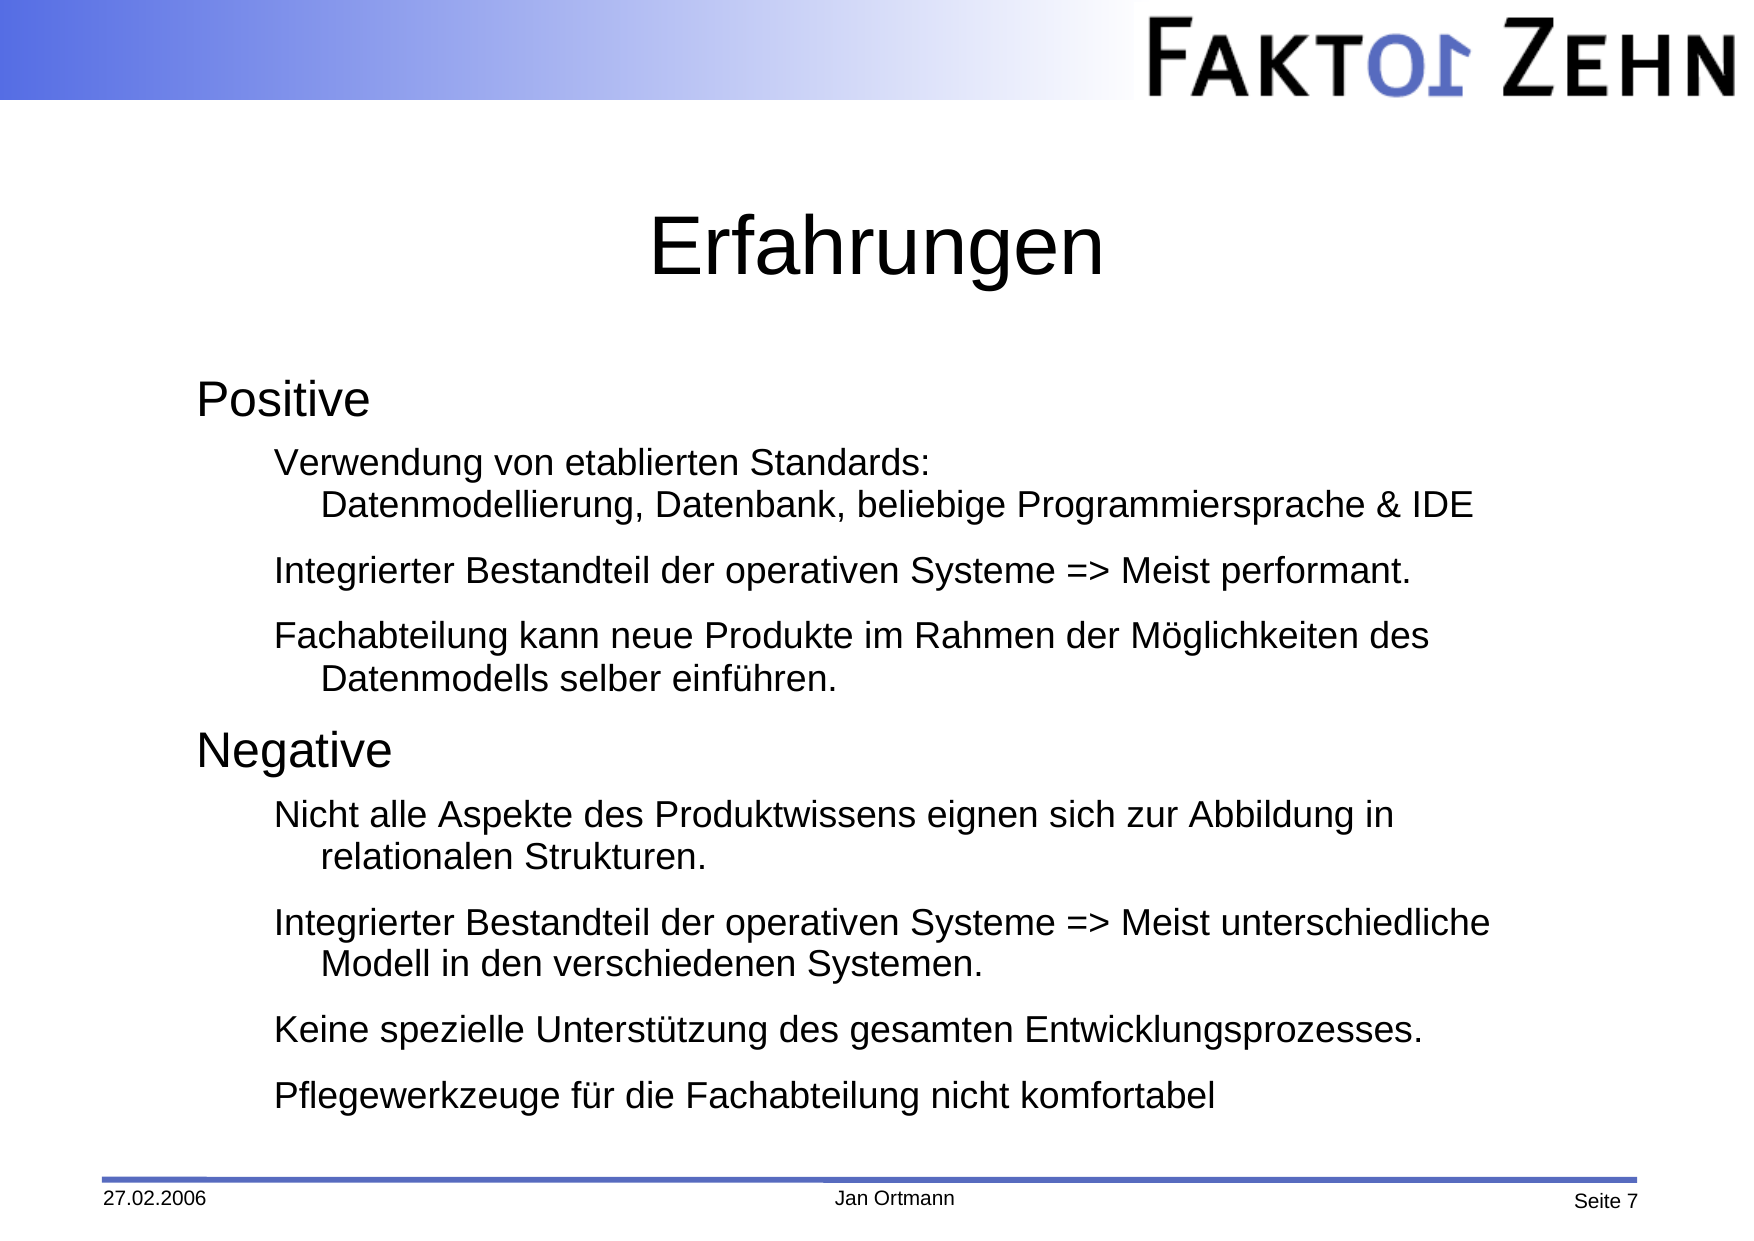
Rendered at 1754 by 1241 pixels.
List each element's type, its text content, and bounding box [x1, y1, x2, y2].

title Erfahrungen [179, 142, 1576, 349]
list Positive Verwendung von etablierten Standards: Datenmodellierung, Datenbank, beliebige Programmiersprache & IDE Integrierter Bestandteil der operativen Systeme => Meist performant. Fachabteilung kann neue Produkte im Rahmen der Möglichkeiten des Datenmodells selber einführen. Negative Nicht alle Aspekte des Produktwissens eignen sich zur Abbildung in relationalen Strukturen. Integrierter Bestandteil der operativen Systeme => Meist unterschiedliche Modell in den verschiedenen Systemen. Keine spezielle Unterstützung des gesamten Entwicklungsprozesses. Pflegewerkzeuge für die Fachabteilung nicht komfortabel [179, 371, 1576, 1117]
picture [1133, 2, 1749, 105]
